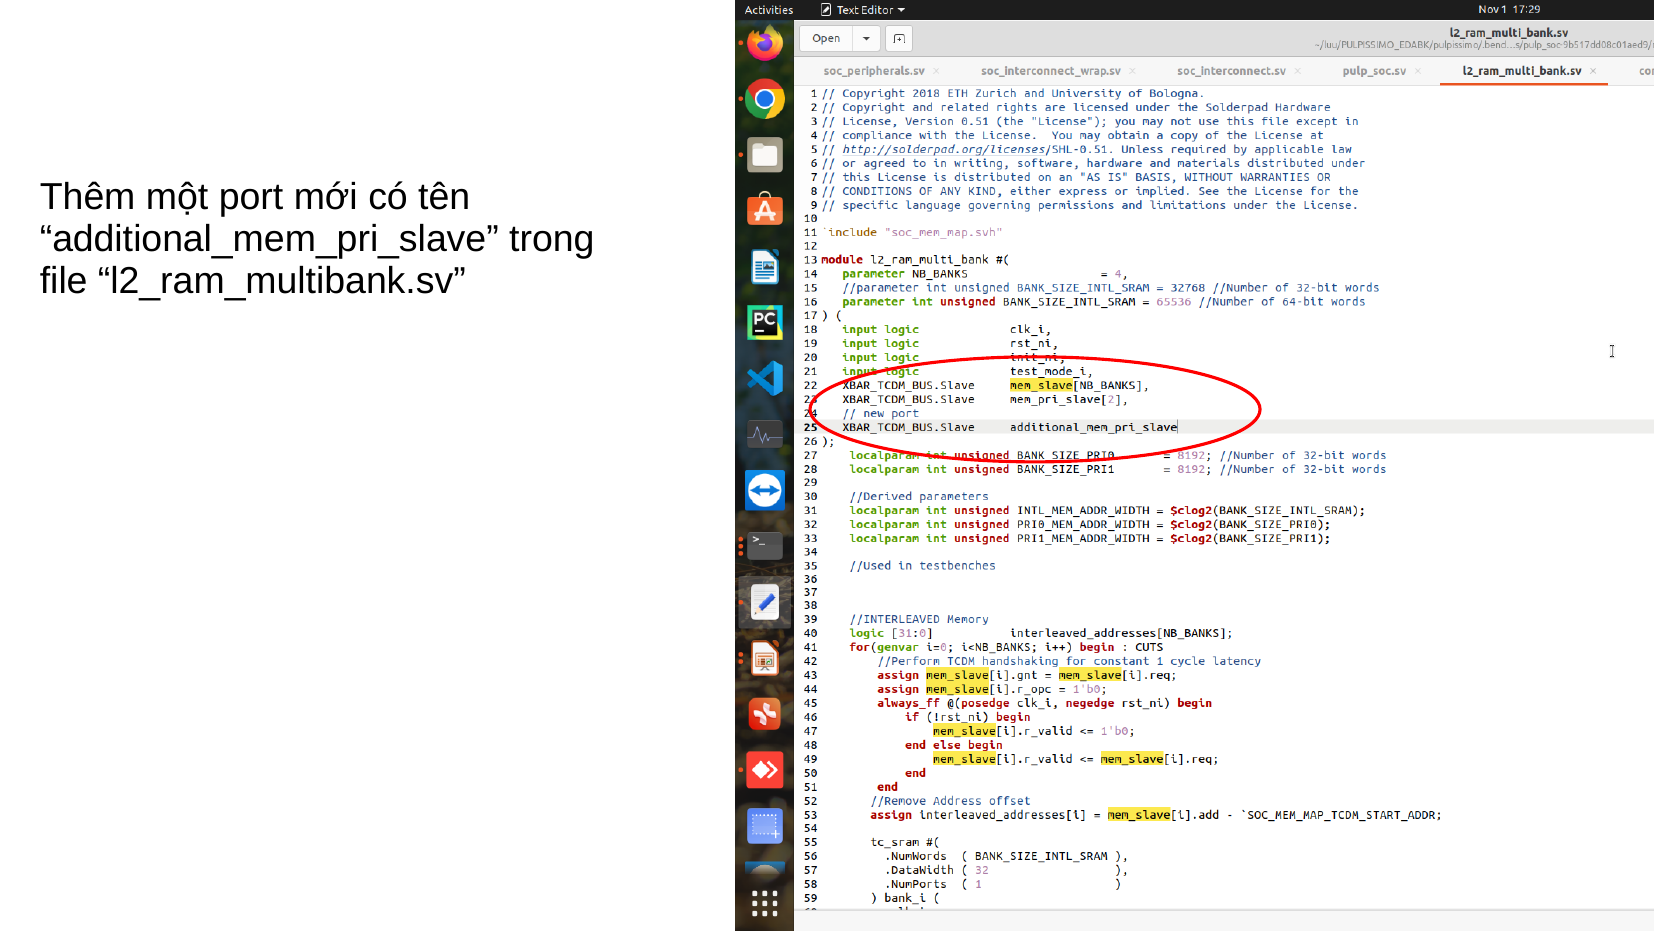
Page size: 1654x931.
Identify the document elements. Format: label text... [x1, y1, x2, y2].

text_box Thêm một port mới có tên “additional_mem_pri_slave” trong file “l2_ram_multibank.sv” [25, 168, 646, 309]
picture [735, 0, 1654, 931]
